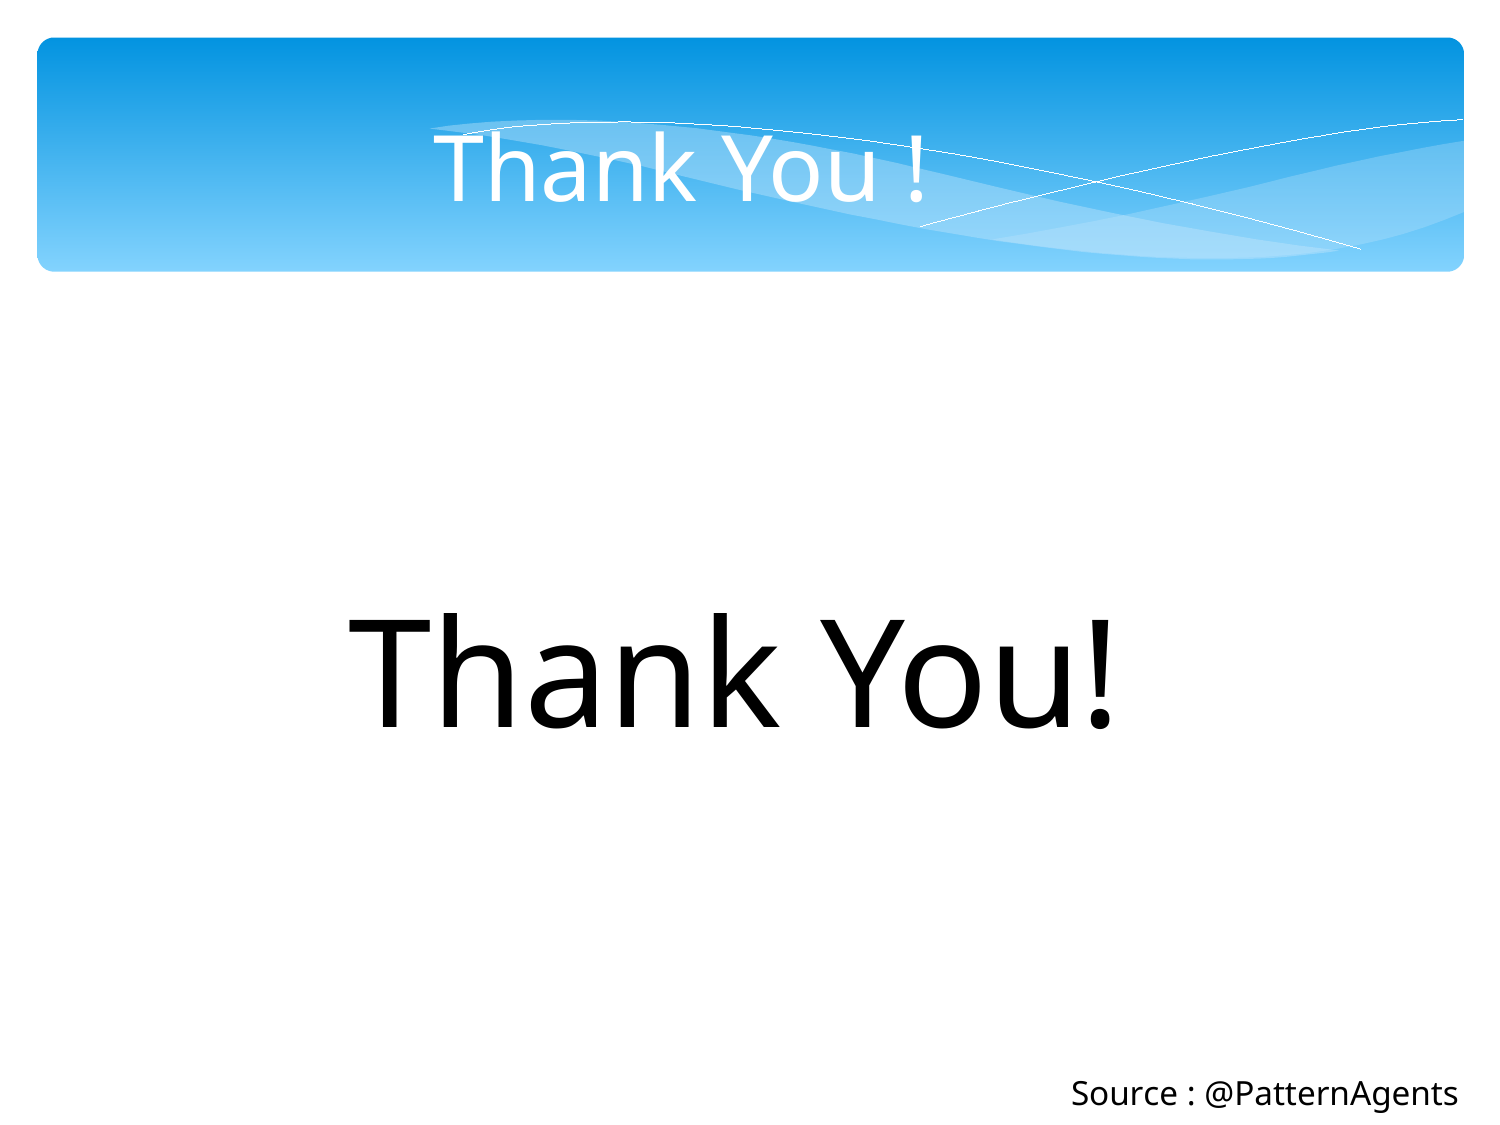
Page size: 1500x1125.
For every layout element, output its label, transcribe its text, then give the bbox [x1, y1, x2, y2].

text_box Source : @PatternAgents [1045, 1064, 1486, 1120]
subtitle Thank You! [262, 570, 1208, 729]
title Thank You ! [330, 43, 1033, 286]
